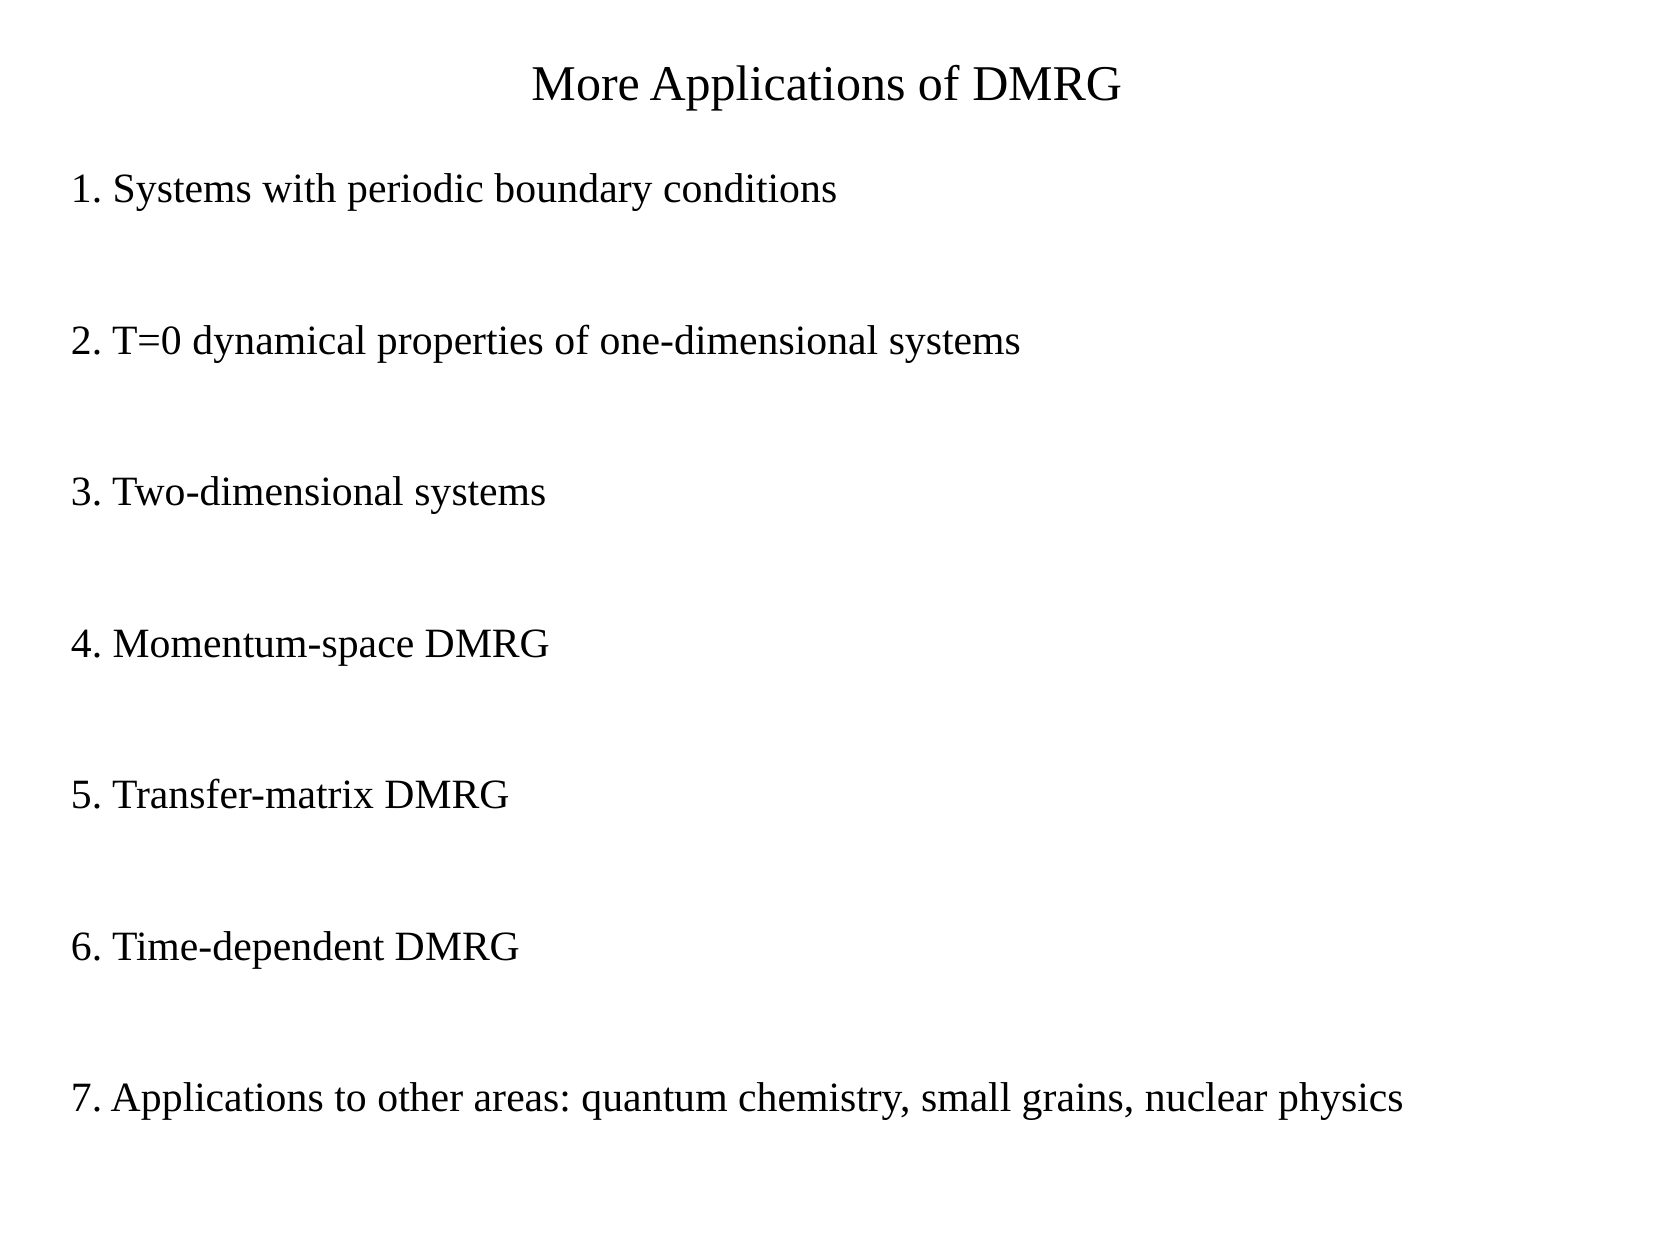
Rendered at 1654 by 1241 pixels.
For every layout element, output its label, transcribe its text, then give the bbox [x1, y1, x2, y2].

list 1. Systems with periodic boundary conditions 2. T=0 dynamical properties of one-dimensional systems 3. Two-dimensional systems 4. Momentum-space DMRG 5. Transfer-matrix DMRG 6. Time-dependent DMRG 7. Applications to other areas: quantum chemistry, small grains, nuclear physics [70, 165, 1526, 1170]
title More Applications of DMRG [82, 49, 1571, 119]
